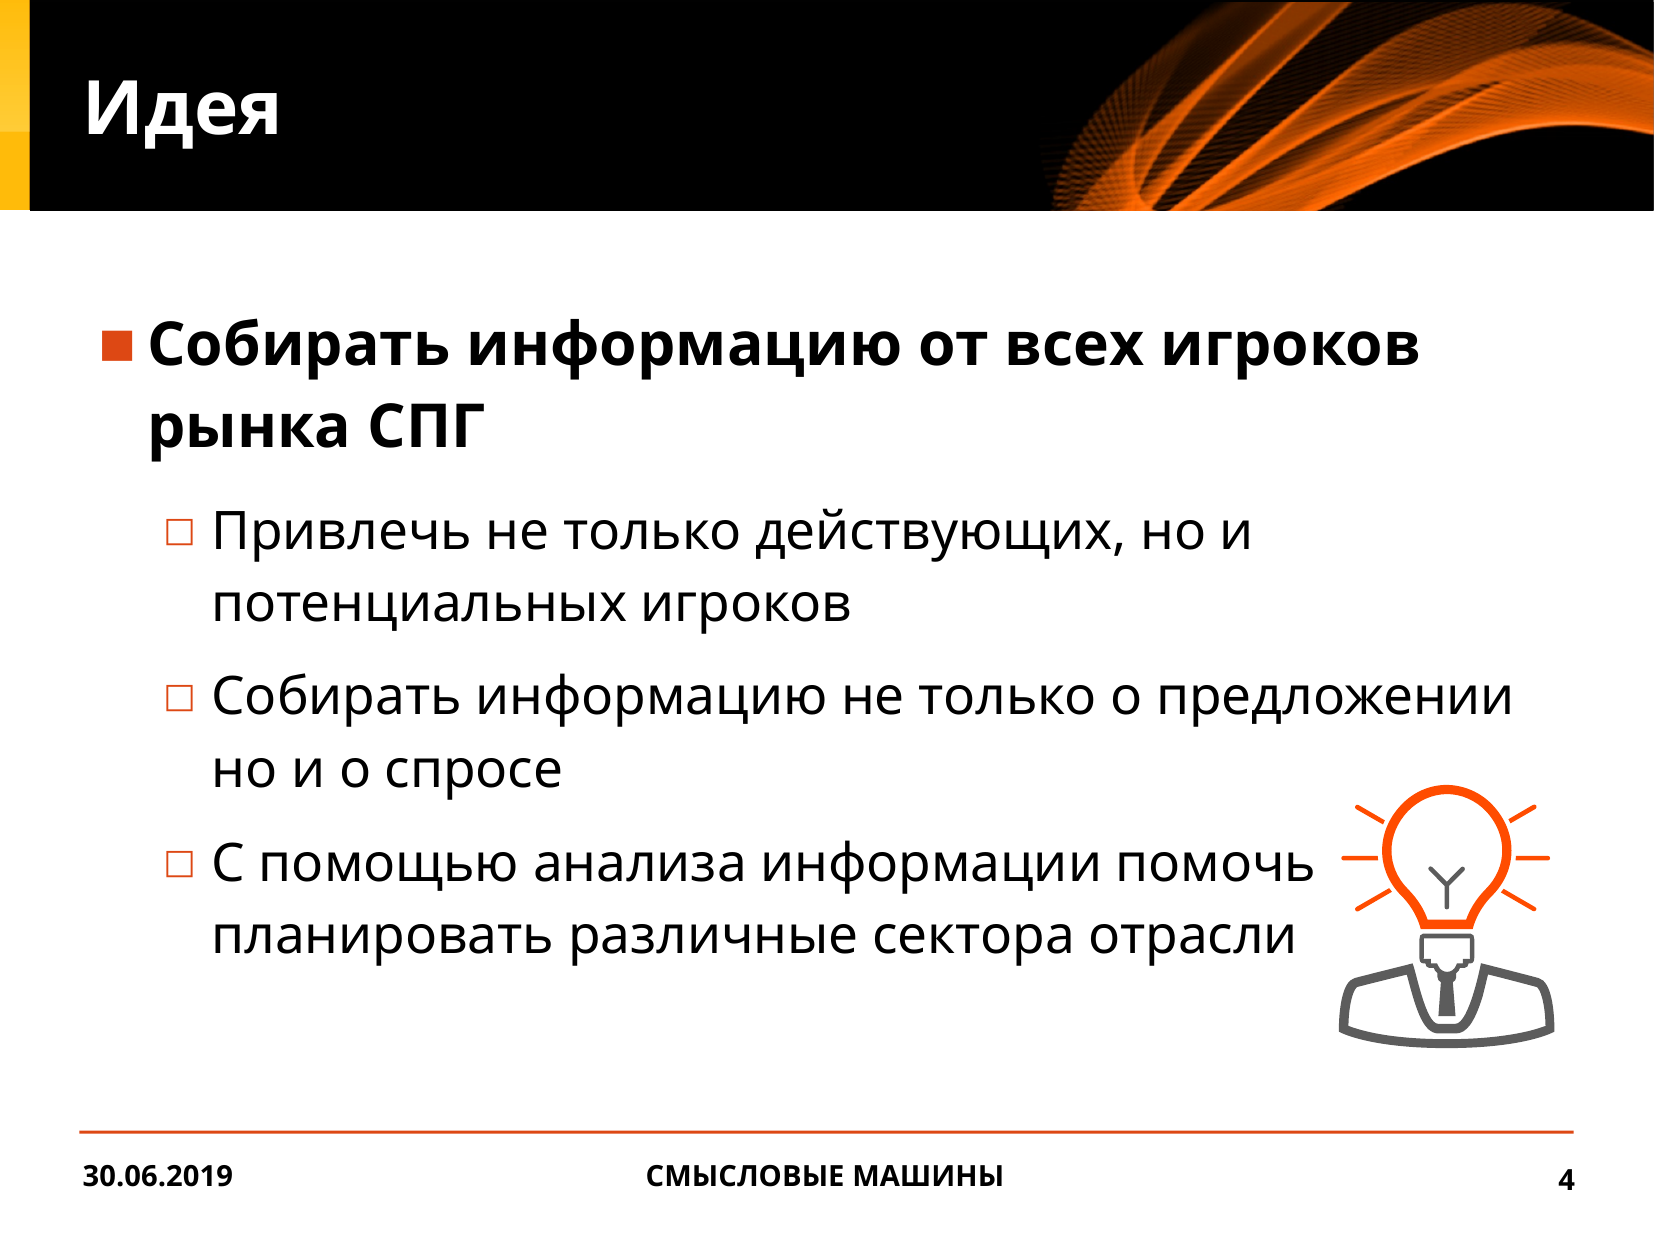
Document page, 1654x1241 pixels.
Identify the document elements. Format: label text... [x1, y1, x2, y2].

list Собирать информацию от всех игроков рынка СПГ Привлечь не только действующих, но и потенциальных игроков Собирать информацию не только о предложении но и о спросе С помощью анализа информации помочь планировать различные сектора отрасли [82, 300, 1576, 976]
picture [1299, 767, 1595, 1063]
title Идея [82, 1, 1576, 209]
picture [0, 0, 1654, 211]
